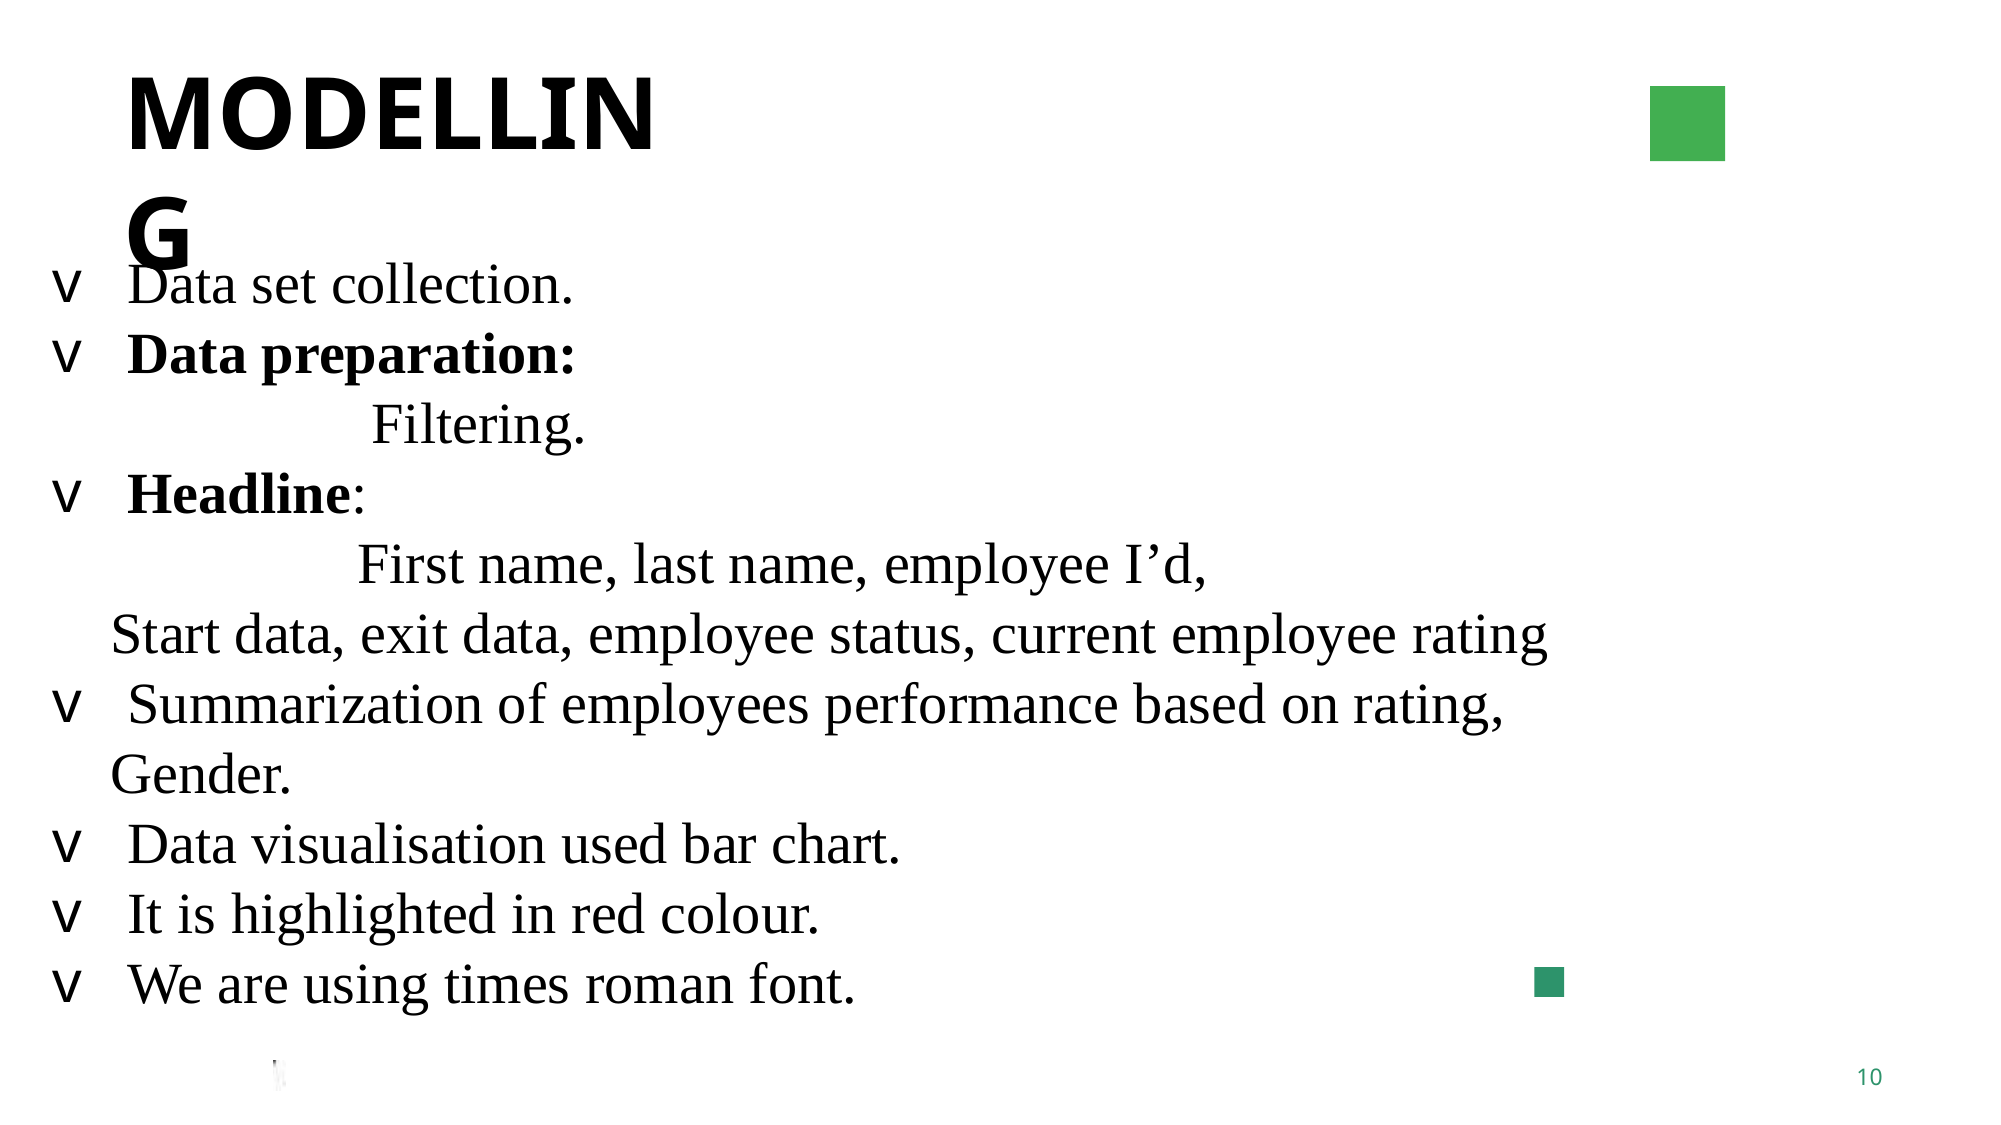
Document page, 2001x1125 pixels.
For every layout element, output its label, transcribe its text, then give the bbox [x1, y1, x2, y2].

text_box 10 [1849, 1061, 1888, 1094]
text_box [1650, 86, 1726, 162]
text_box MODELLING [121, 47, 664, 173]
text_box Data set collection. Data preparation: Filtering. Headline: First name, last name, employee I’d, Start data, exit data, employee status, current employee rating Summarization of employees performance based on rating, Gender. Data visualisation used bar chart. It is highlighted in red colour. We are using times roman font. [37, 237, 1836, 1111]
